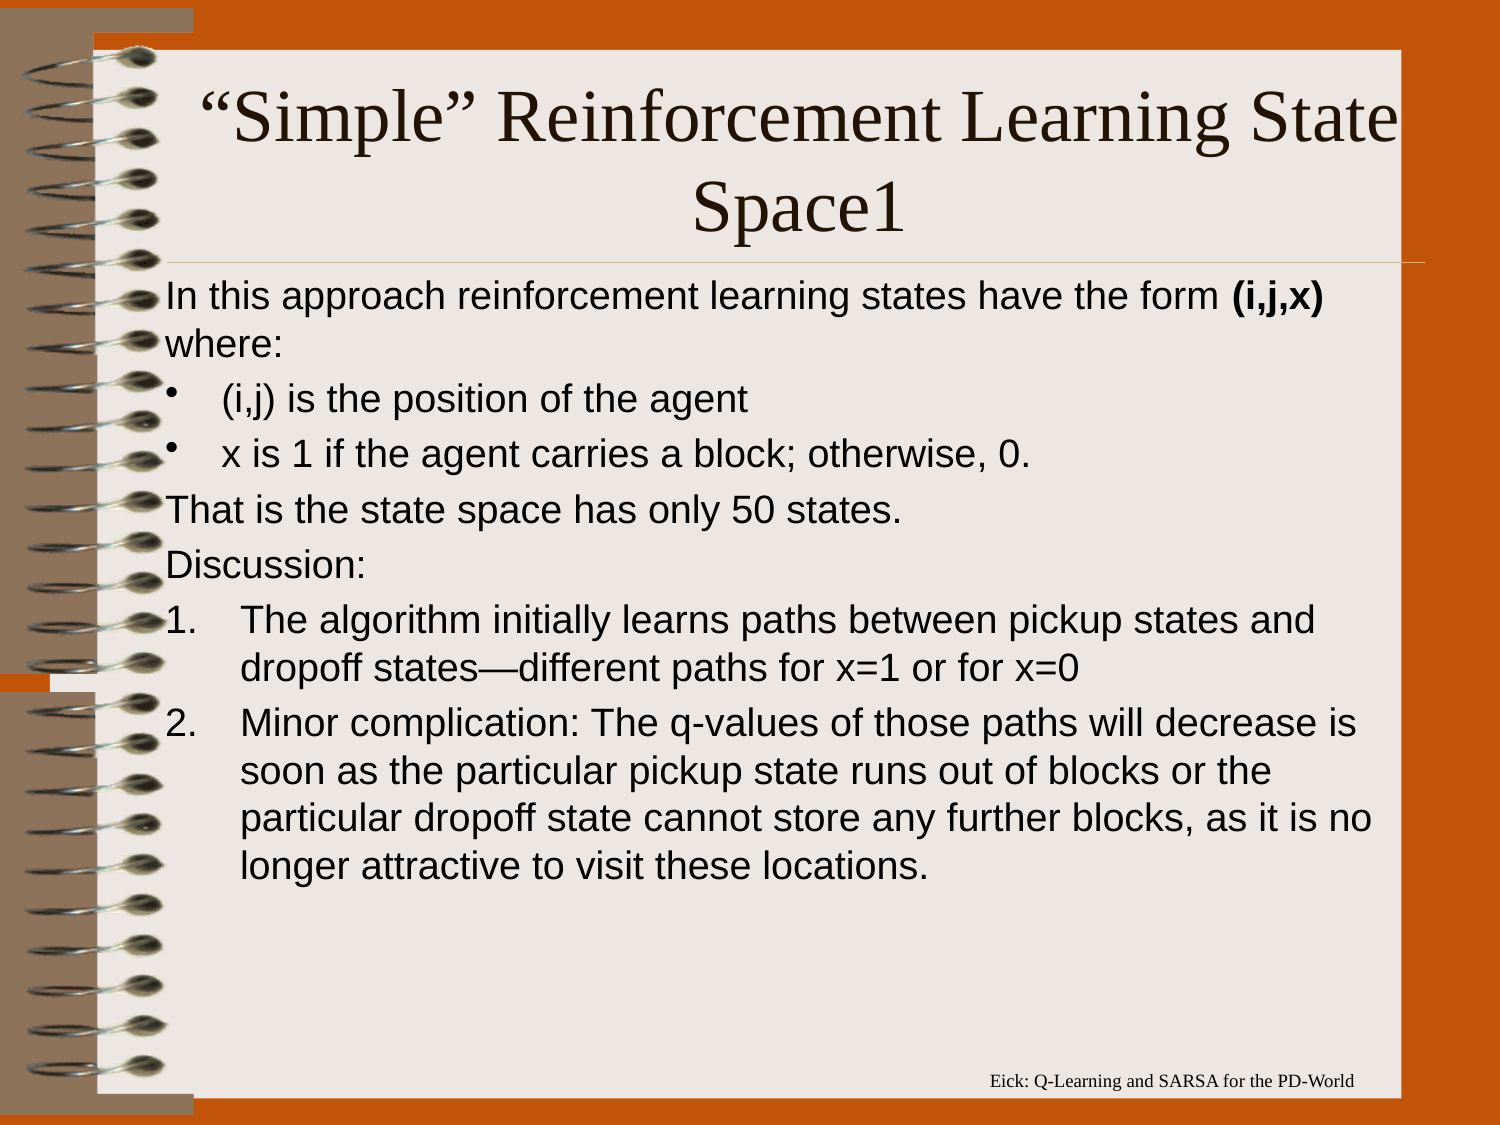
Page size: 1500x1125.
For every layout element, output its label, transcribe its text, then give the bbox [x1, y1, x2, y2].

list In this approach reinforcement learning states have the form (i,j,x) where: (i,j) is the position of the agent x is 1 if the agent carries a block; otherwise, 0. That is the state space has only 50 states. Discussion: The algorithm initially learns paths between pickup states and dropoff states—different paths for x=1 or for x=0 Minor complication: The q-values of those paths will decrease is soon as the particular pickup state runs out of blocks or the particular dropoff state cannot store any further blocks, as it is no longer attractive to visit these locations. [150, 262, 1400, 963]
picture [0, 8, 194, 674]
picture [0, 692, 194, 1115]
title “Simple” Reinforcement Learning State Space1 [174, 62, 1425, 250]
